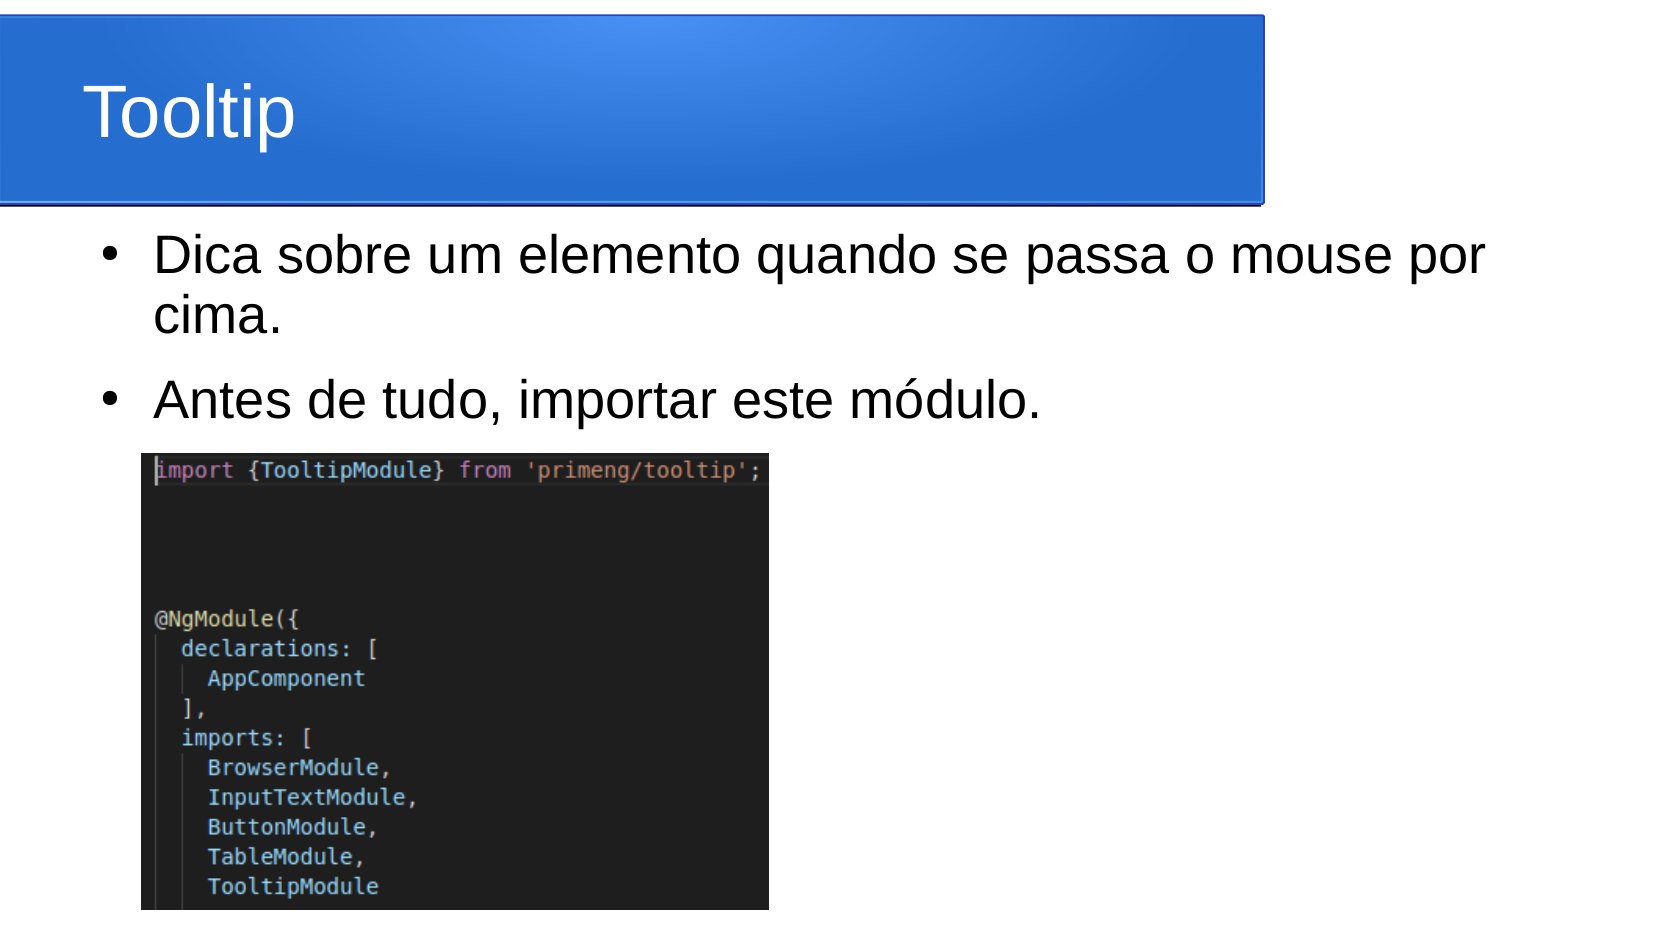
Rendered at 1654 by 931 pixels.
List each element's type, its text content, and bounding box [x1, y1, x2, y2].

list Dica sobre um elemento quando se passa o mouse por cima. Antes de tudo, importar este módulo. [82, 224, 1571, 764]
picture [141, 453, 769, 910]
title Tooltip [82, 35, 1235, 189]
